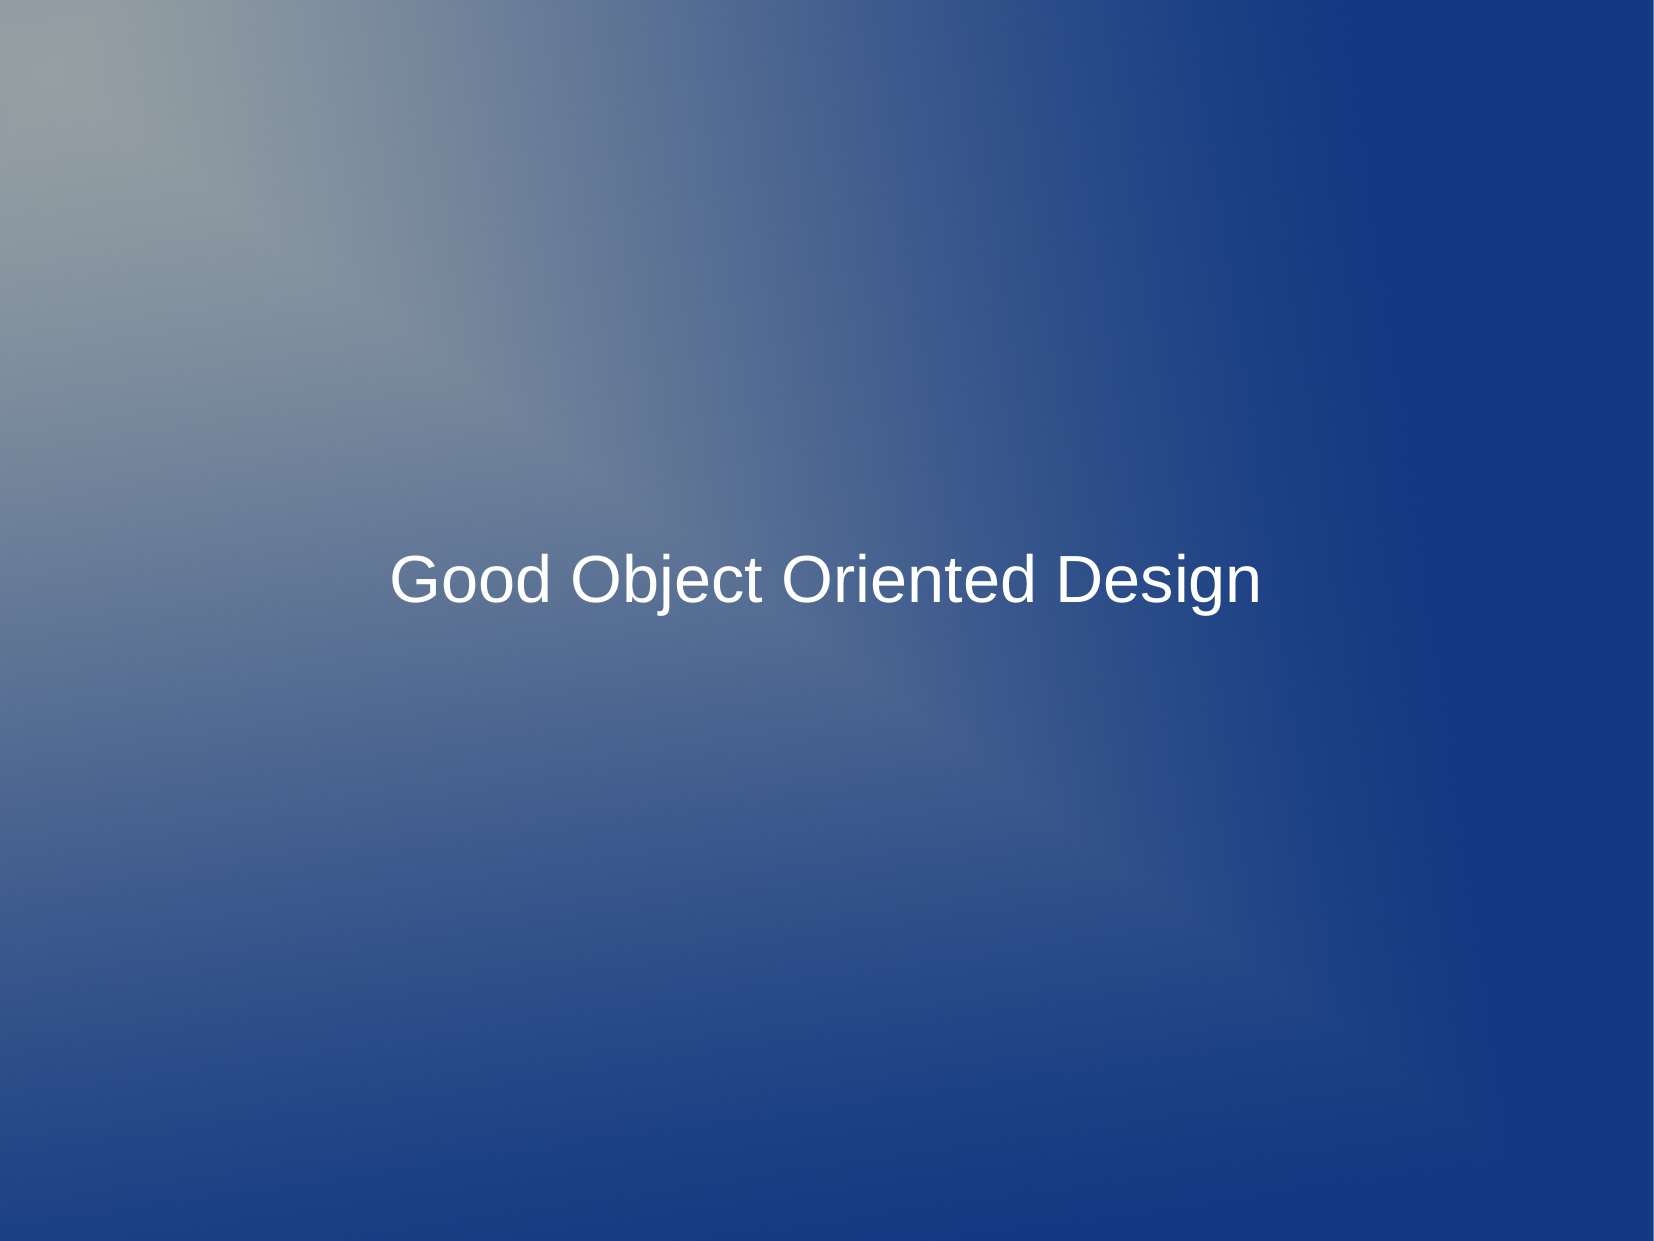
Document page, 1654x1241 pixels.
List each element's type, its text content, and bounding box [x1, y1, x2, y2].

subtitle Good Object Oriented Design [82, 49, 1571, 1109]
picture [0, 0, 1654, 1241]
